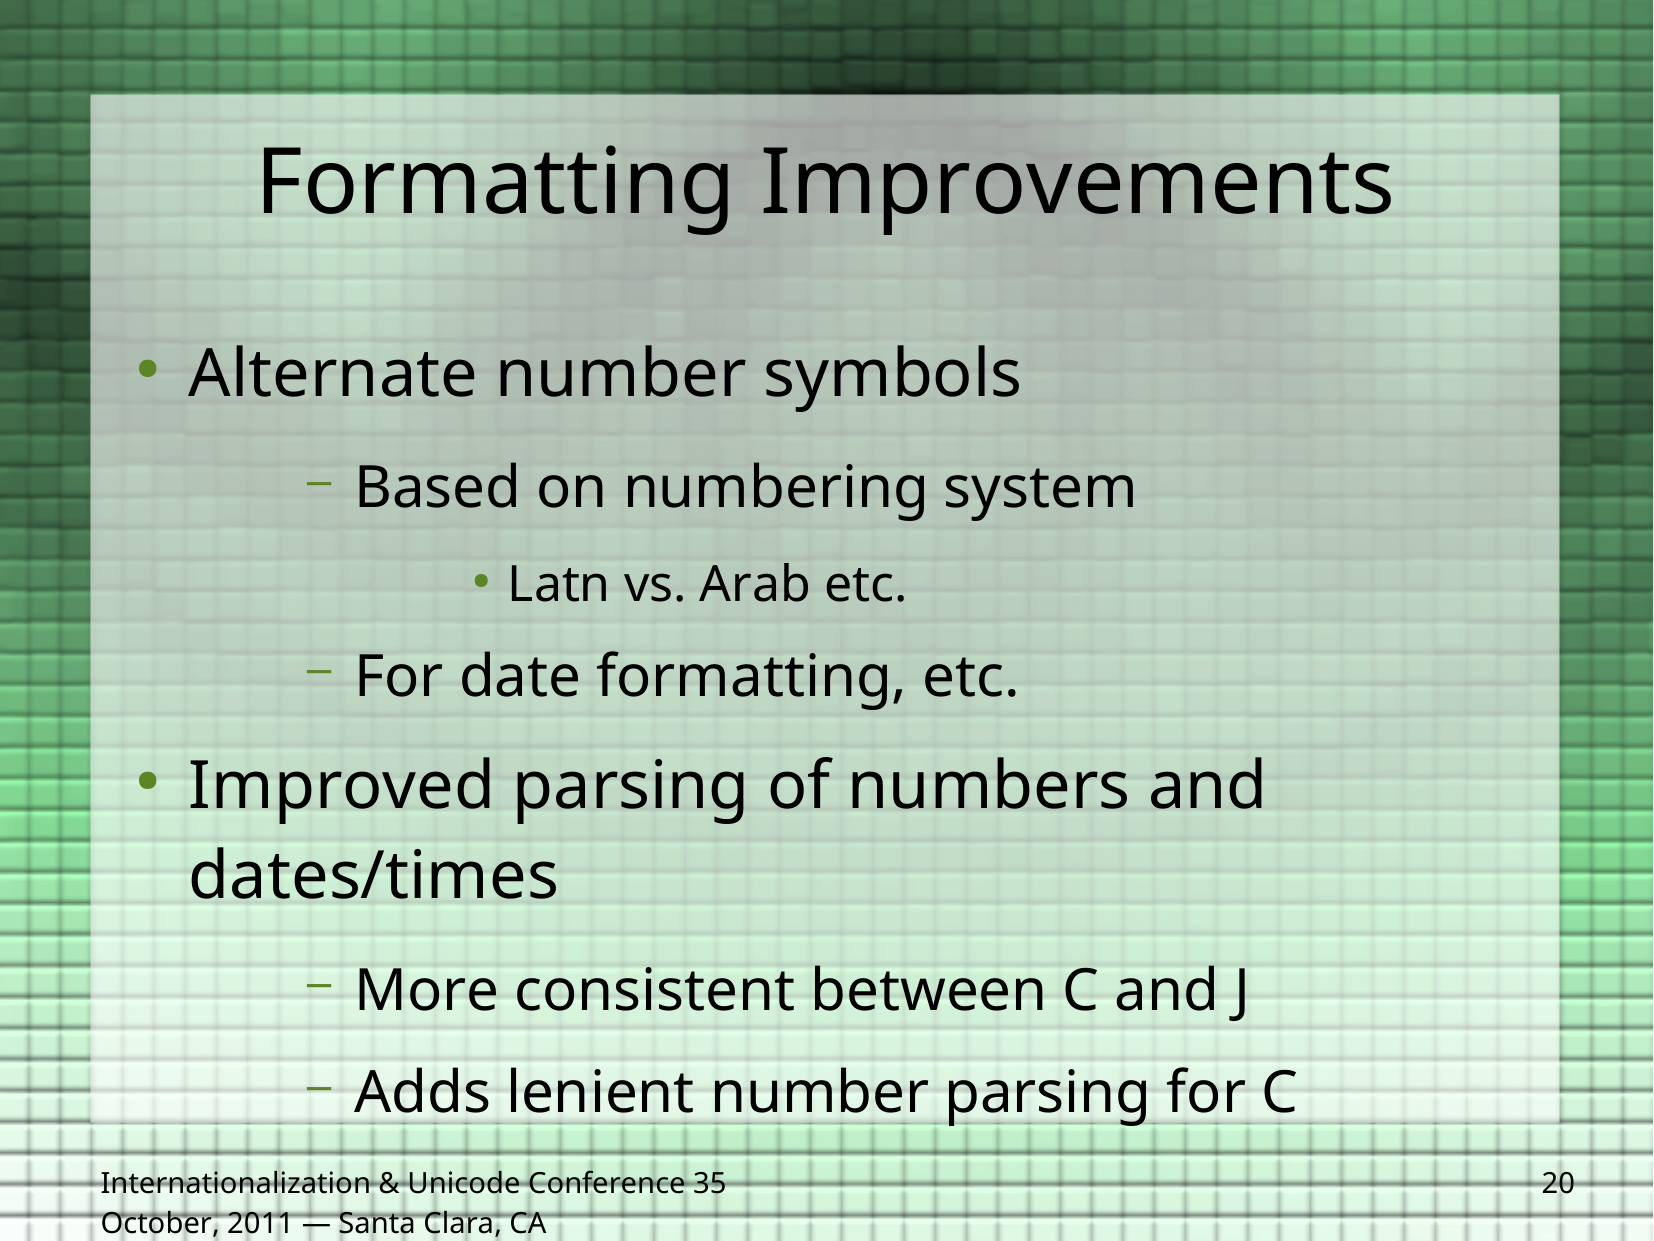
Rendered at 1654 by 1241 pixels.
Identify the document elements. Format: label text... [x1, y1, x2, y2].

list Alternate number symbols Based on numbering system Latn vs. Arab etc. For date formatting, etc. Improved parsing of numbers and dates/times More consistent between C and J Adds lenient number parsing for C [118, 324, 1535, 1093]
picture [0, 0, 1654, 1241]
title Formatting Improvements [88, 98, 1565, 259]
